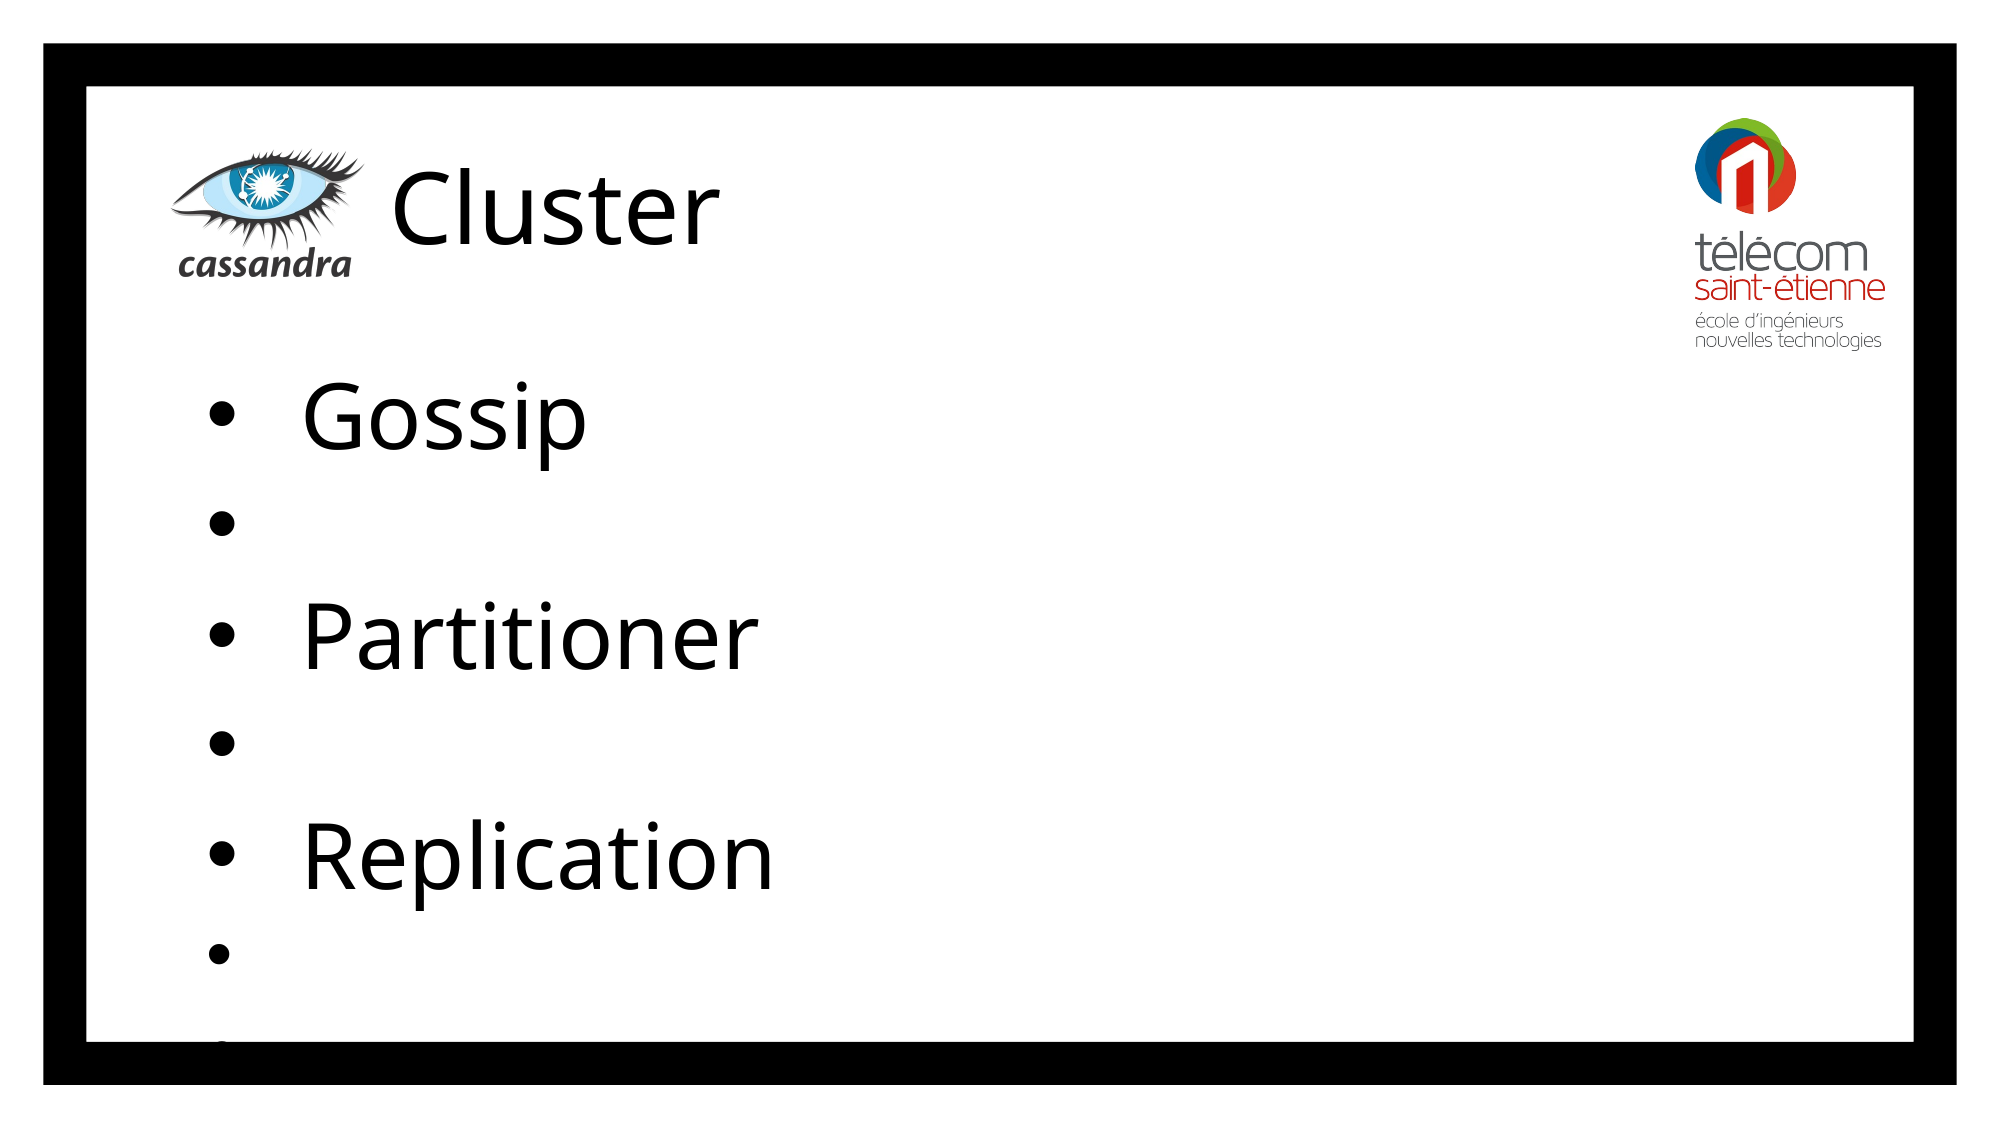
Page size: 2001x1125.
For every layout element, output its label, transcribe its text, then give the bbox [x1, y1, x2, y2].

title Cluster [369, 138, 1849, 304]
picture [1695, 118, 1885, 351]
text_box Gossip Partitioner Replication [191, 350, 1874, 1125]
picture [166, 144, 368, 280]
picture [1715, 134, 1730, 138]
